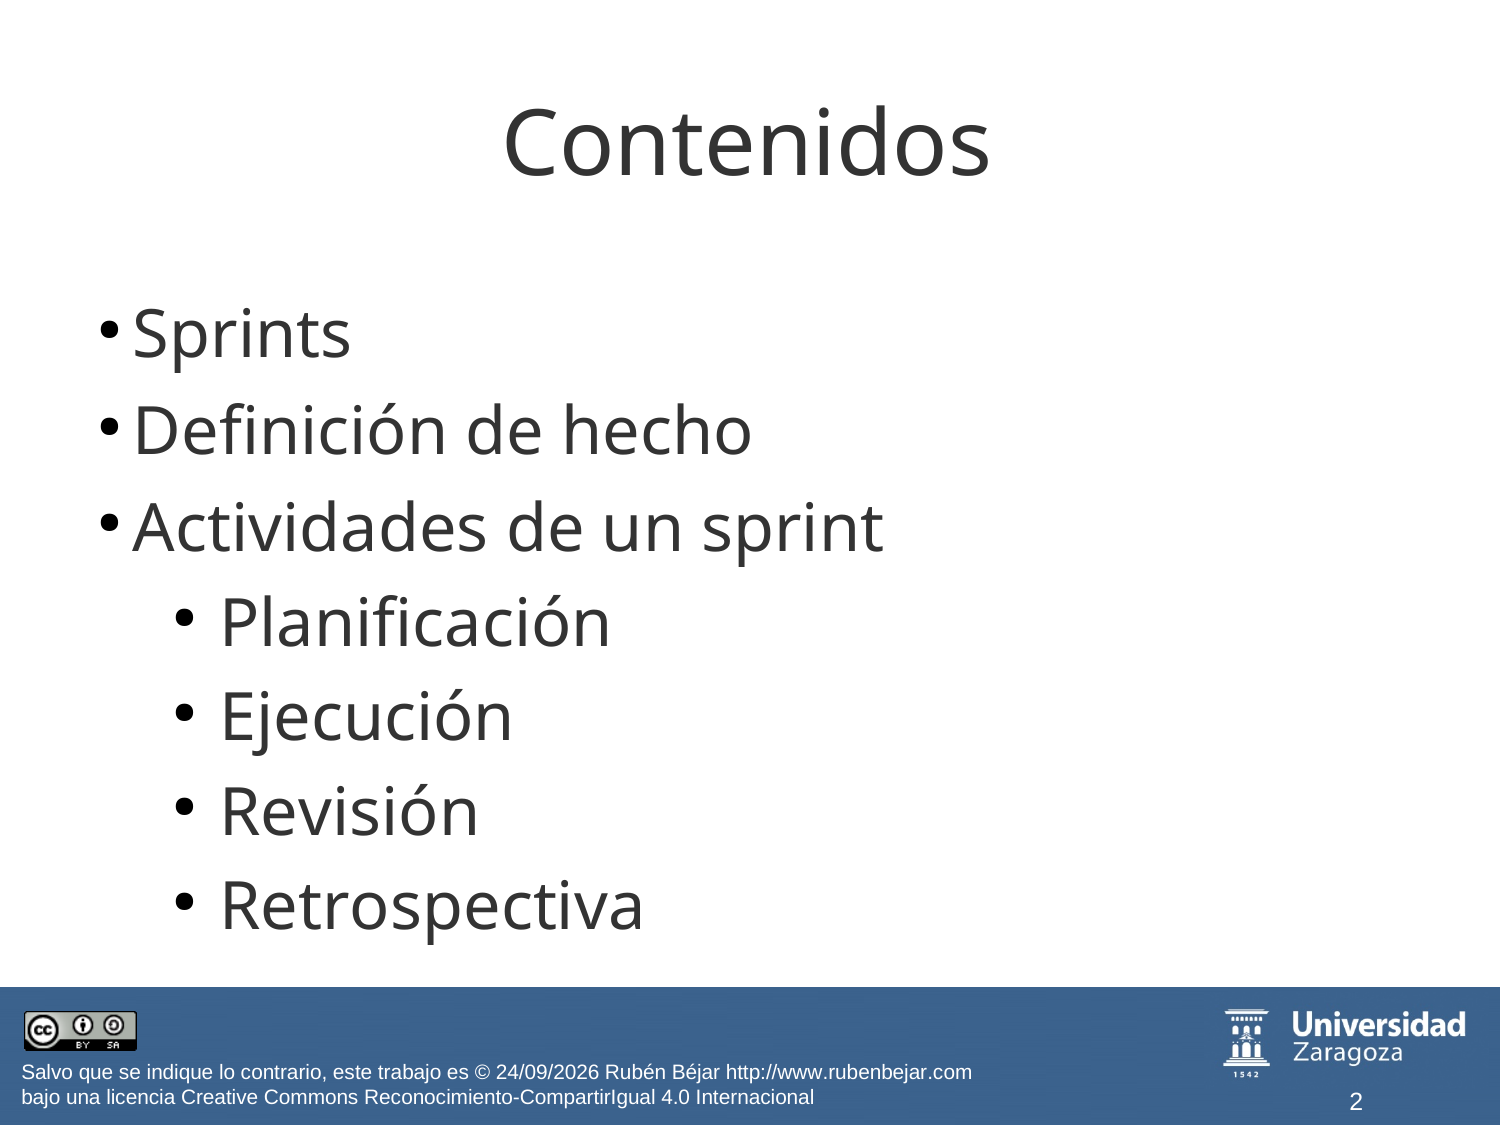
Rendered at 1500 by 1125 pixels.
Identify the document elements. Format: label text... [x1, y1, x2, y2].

list Sprints Definición de hecho Actividades de un sprint Planificación Ejecución Revisión Retrospectiva [82, 283, 1418, 957]
title Contenidos [74, 21, 1420, 257]
picture [0, 987, 1500, 1125]
